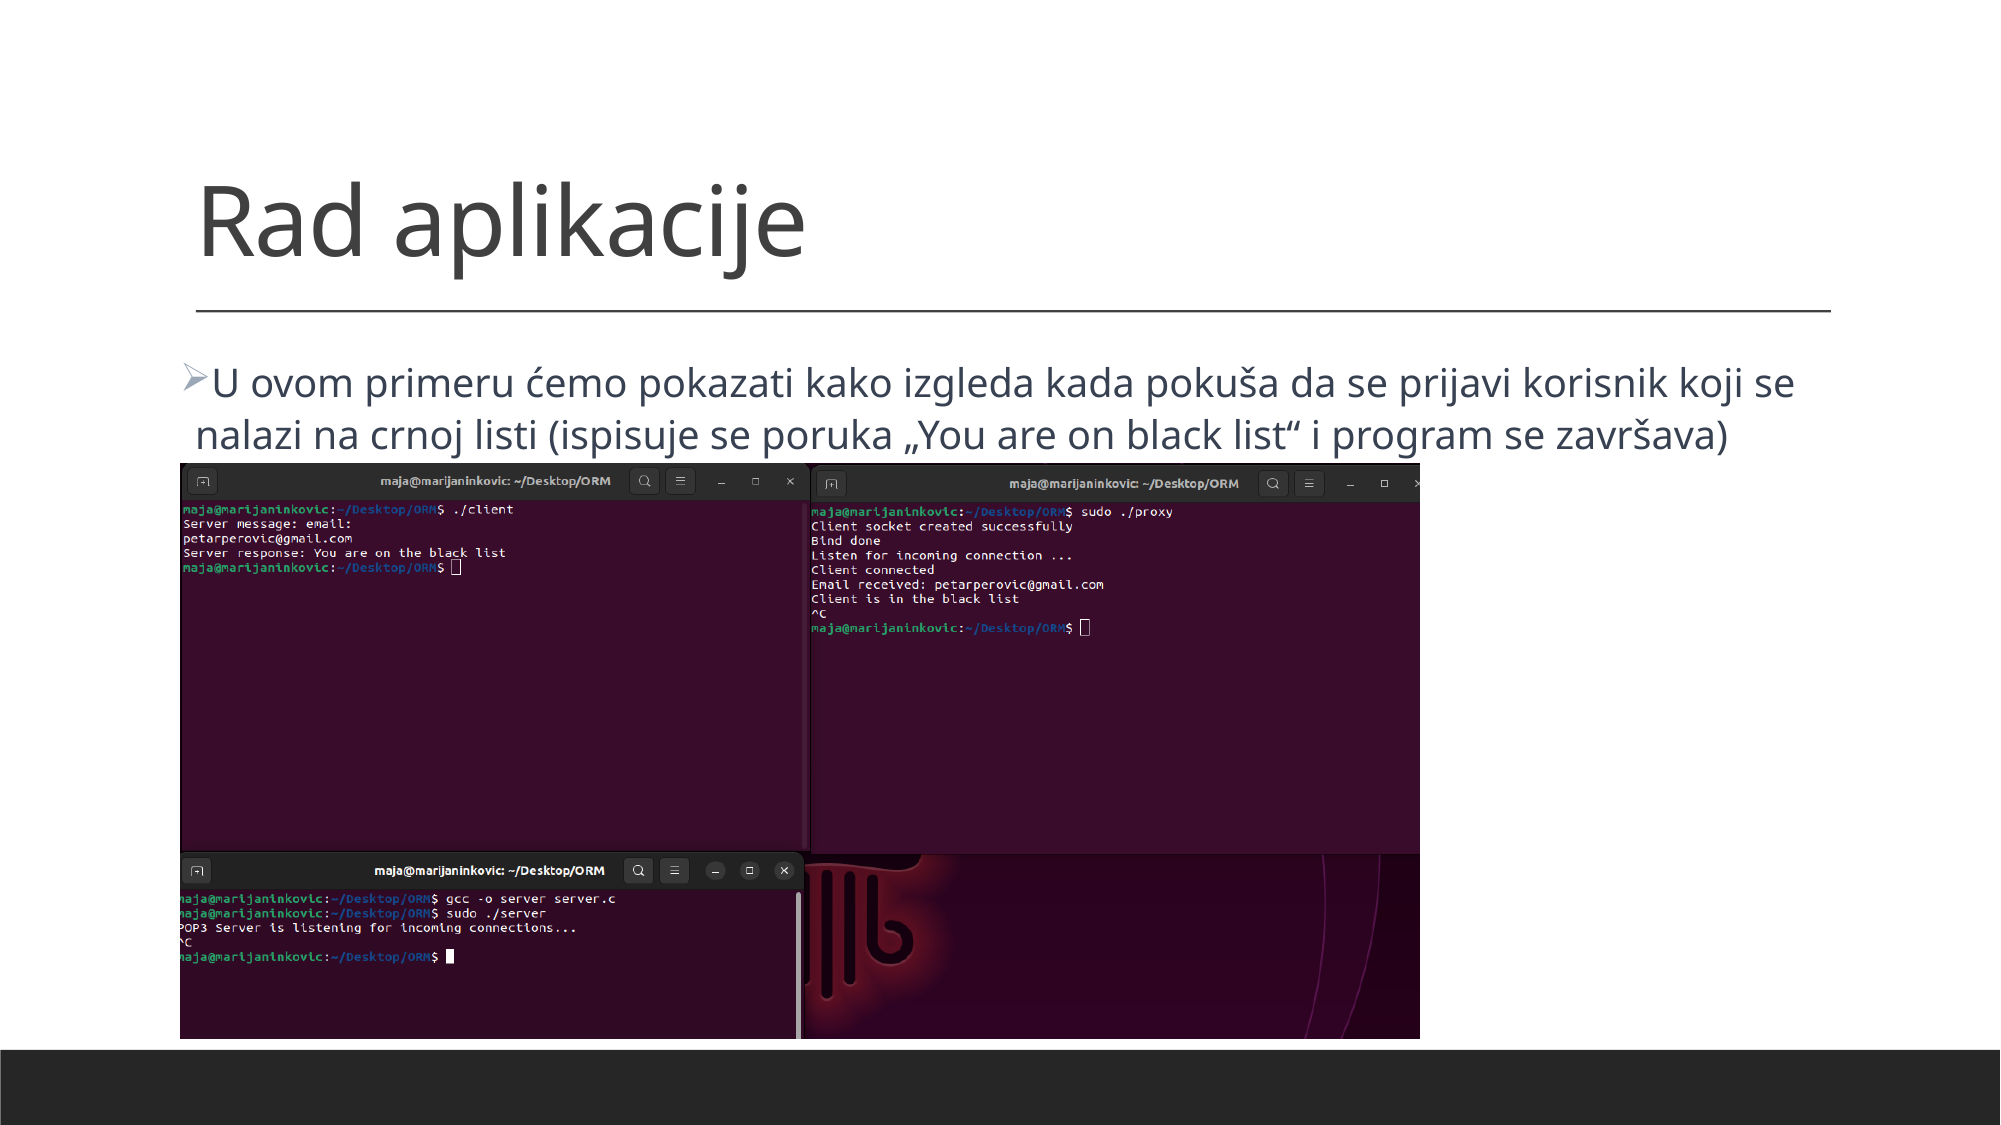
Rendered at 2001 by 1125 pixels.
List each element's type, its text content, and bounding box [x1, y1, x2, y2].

list U ovom primeru ćemo pokazati kako izgleda kada pokuša da se prijavi korisnik koji se nalazi na crnoj listi (ispisuje se poruka „You are on black list“ i program se završava) [180, 345, 1830, 963]
picture [180, 463, 1420, 1039]
title Rad aplikacije [180, 47, 1830, 285]
